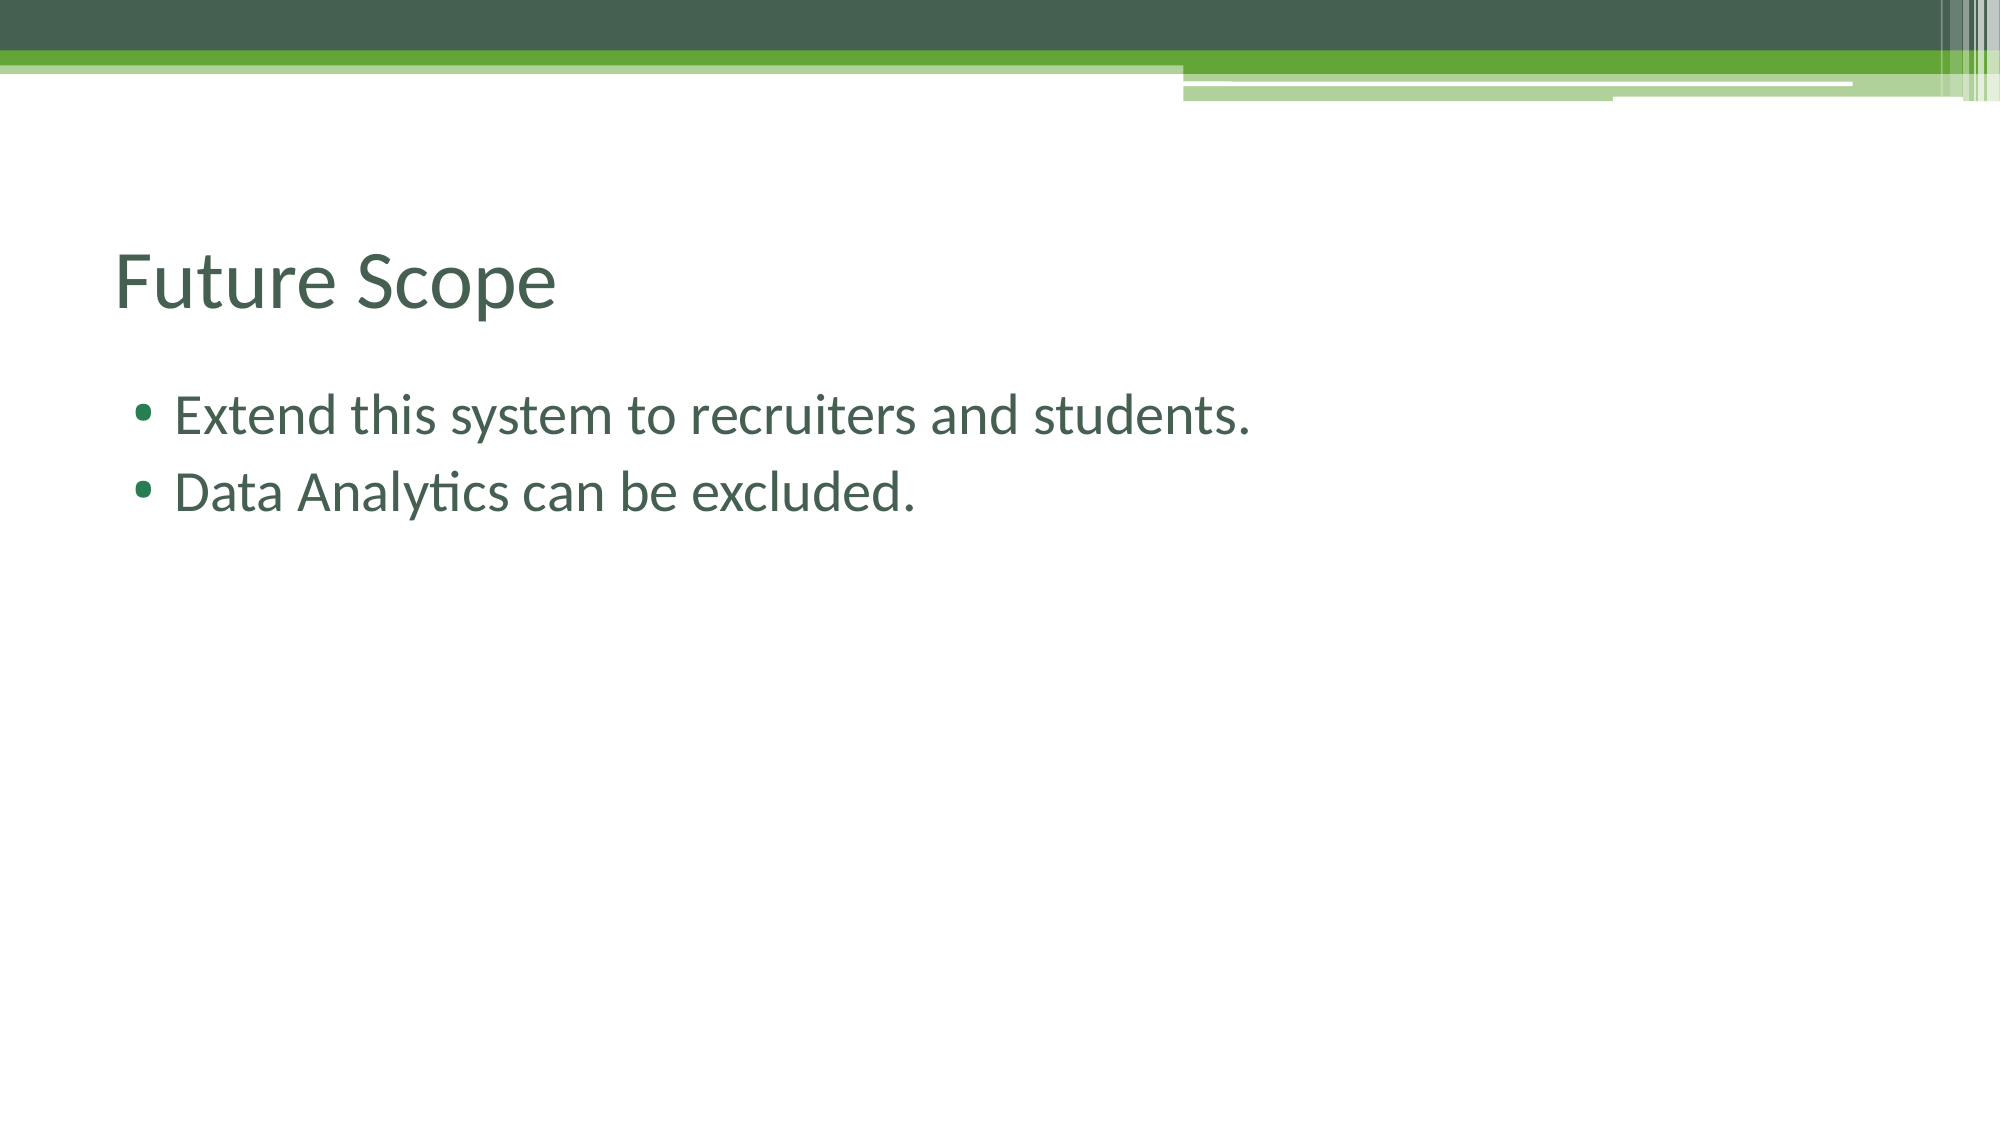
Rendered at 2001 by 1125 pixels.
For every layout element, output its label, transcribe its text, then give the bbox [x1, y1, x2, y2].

title Future Scope [99, 187, 1900, 363]
list Extend this system to recruiters and students. Data Analytics can be excluded. [99, 368, 1900, 1079]
